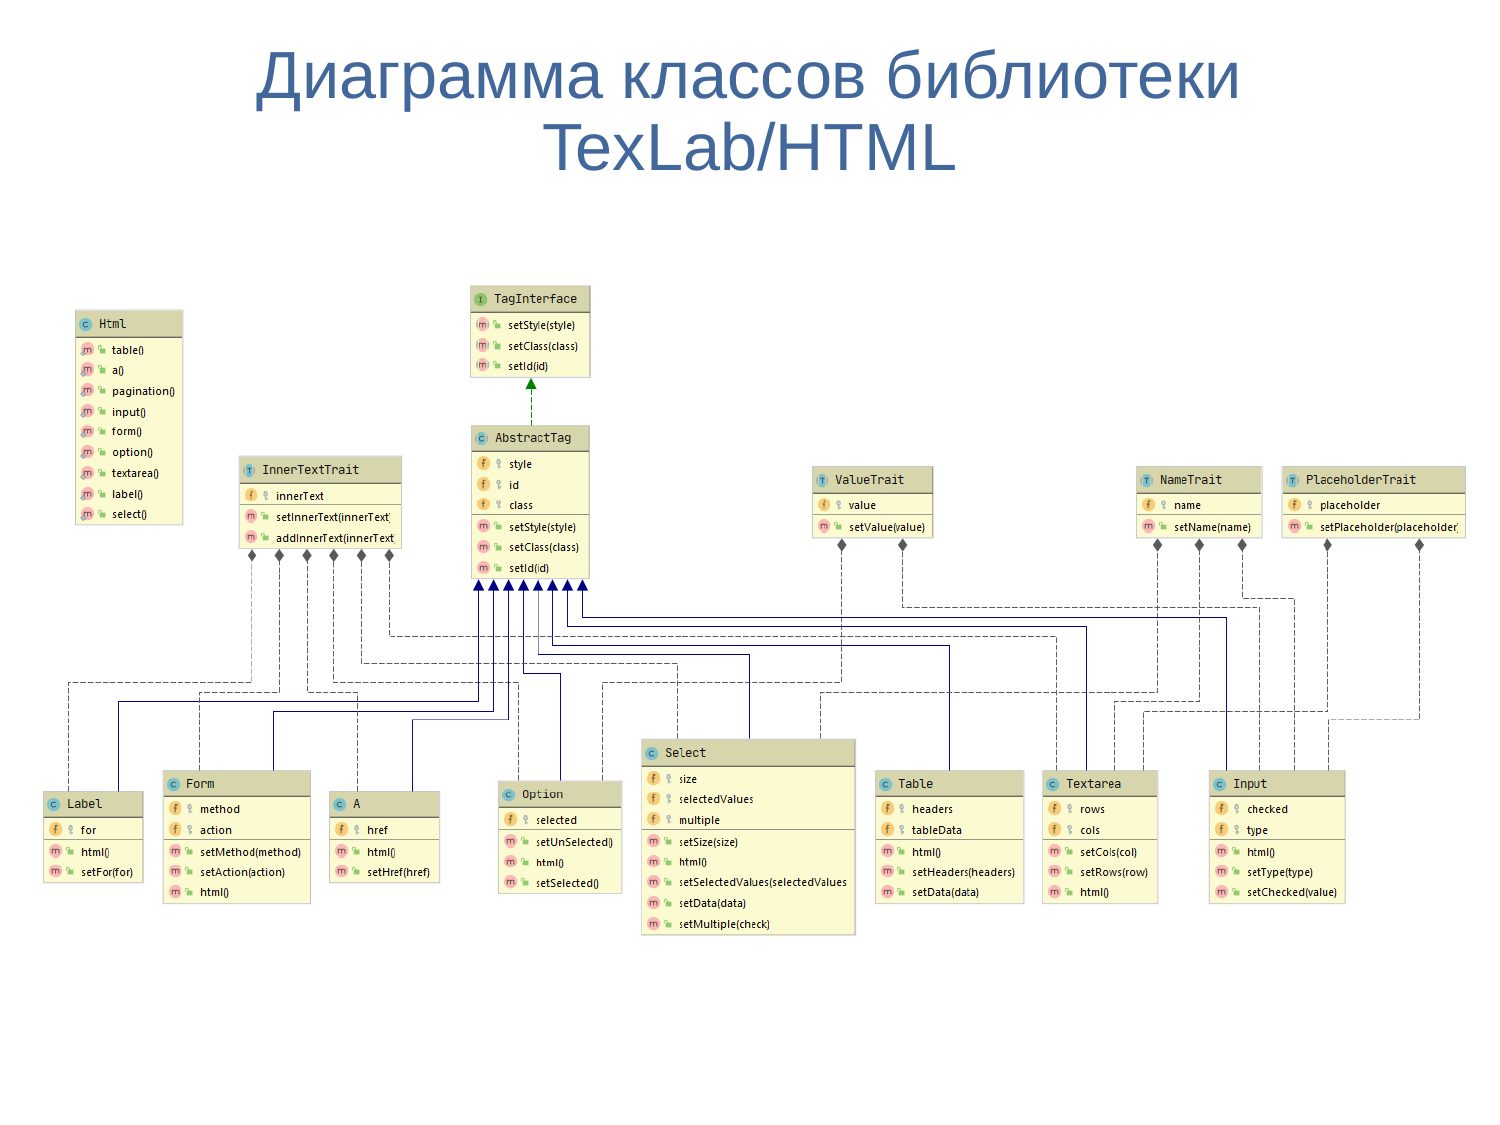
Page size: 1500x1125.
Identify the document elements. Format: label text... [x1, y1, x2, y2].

picture [37, 282, 1469, 938]
text_box Диаграмма классов библиотеки TexLab/HTML [74, 75, 1425, 150]
